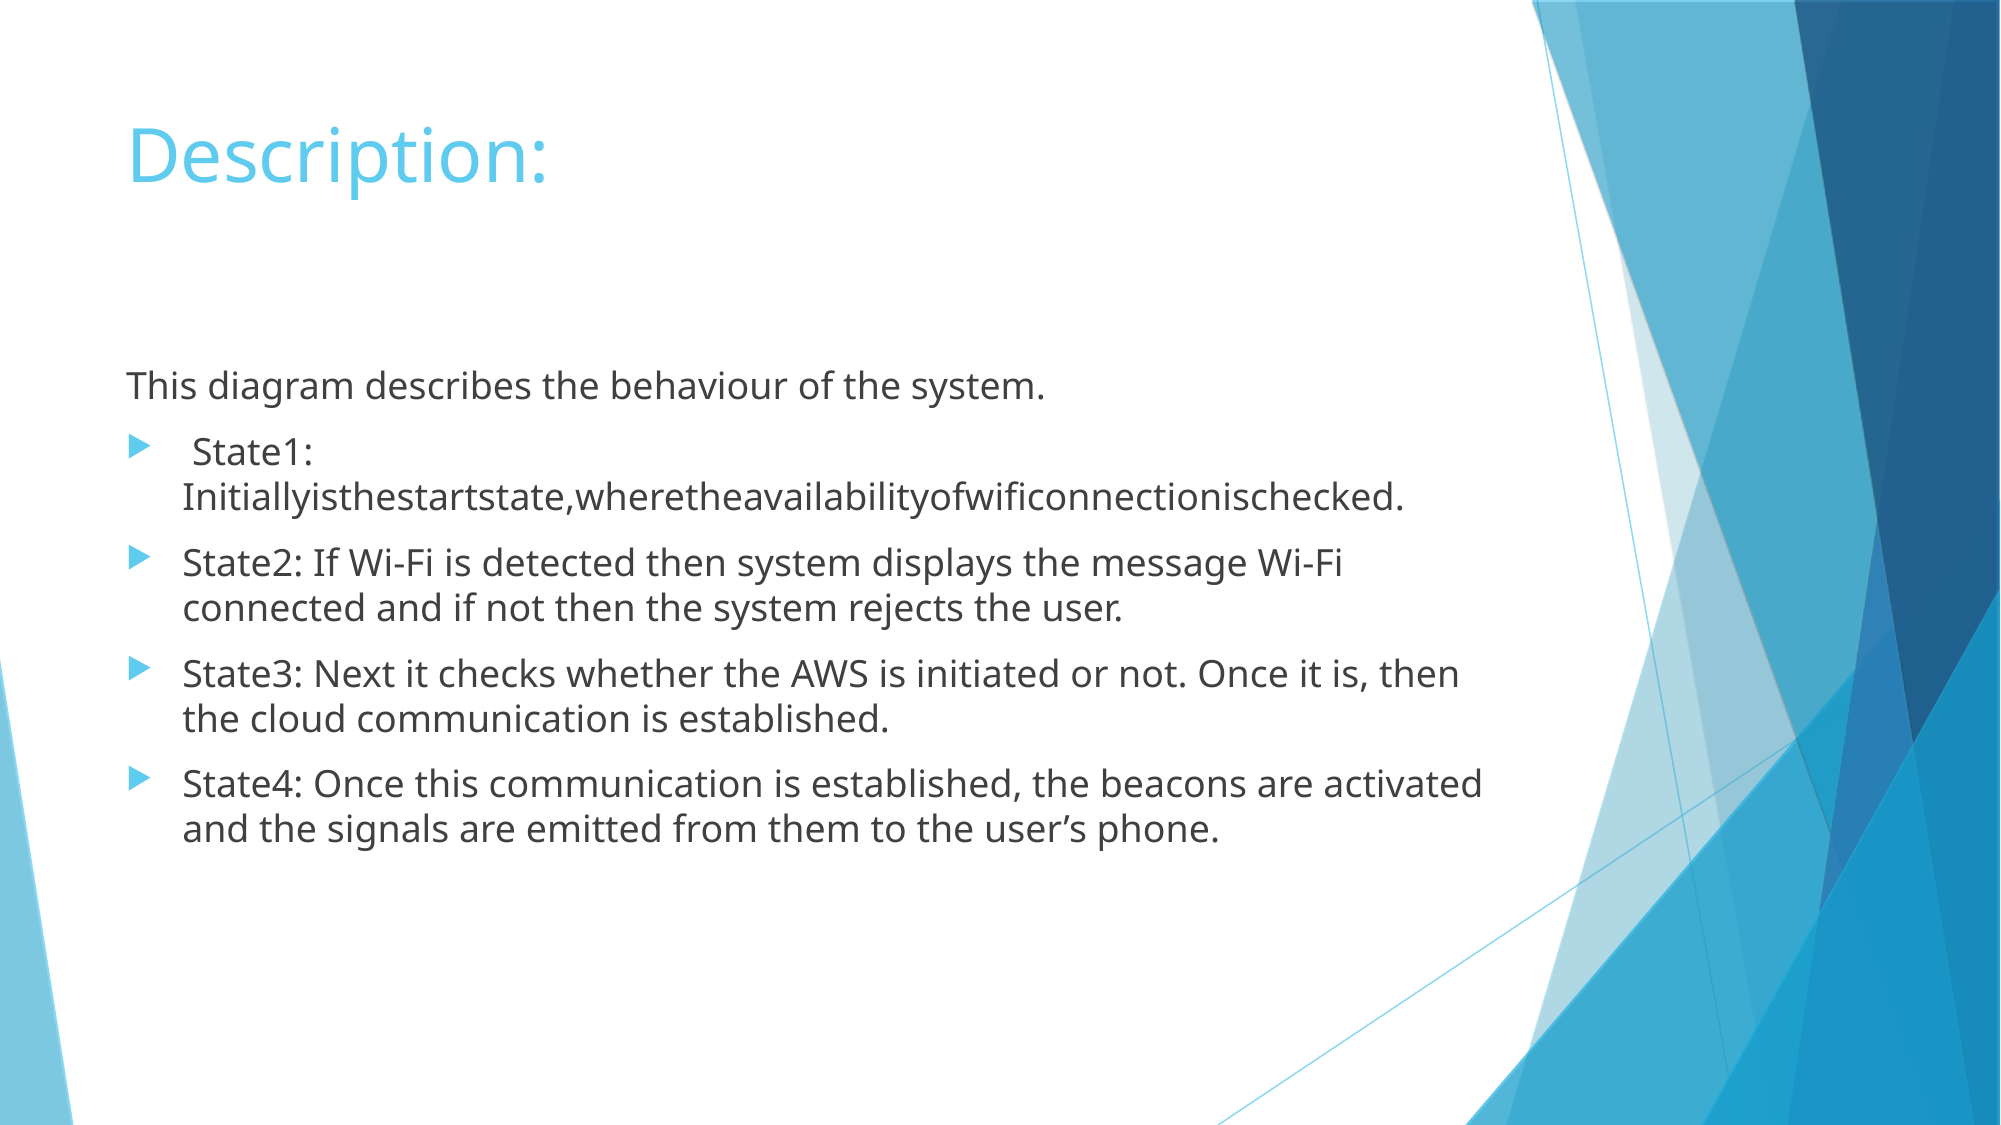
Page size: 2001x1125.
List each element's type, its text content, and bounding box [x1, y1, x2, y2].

title Description: [111, 99, 1522, 317]
list This diagram describes the behaviour of the system. State1: Initiallyisthestartstate,wheretheavailabilityofwiﬁconnectionischecked. State2: If Wi-Fi is detected then system displays the message Wi-Fi connected and if not then the system rejects the user. State3: Next it checks whether the AWS is initiated or not. Once it is, then the cloud communication is established. State4: Once this communication is established, the beacons are activated and the signals are emitted from them to the user’s phone. [111, 354, 1522, 992]
